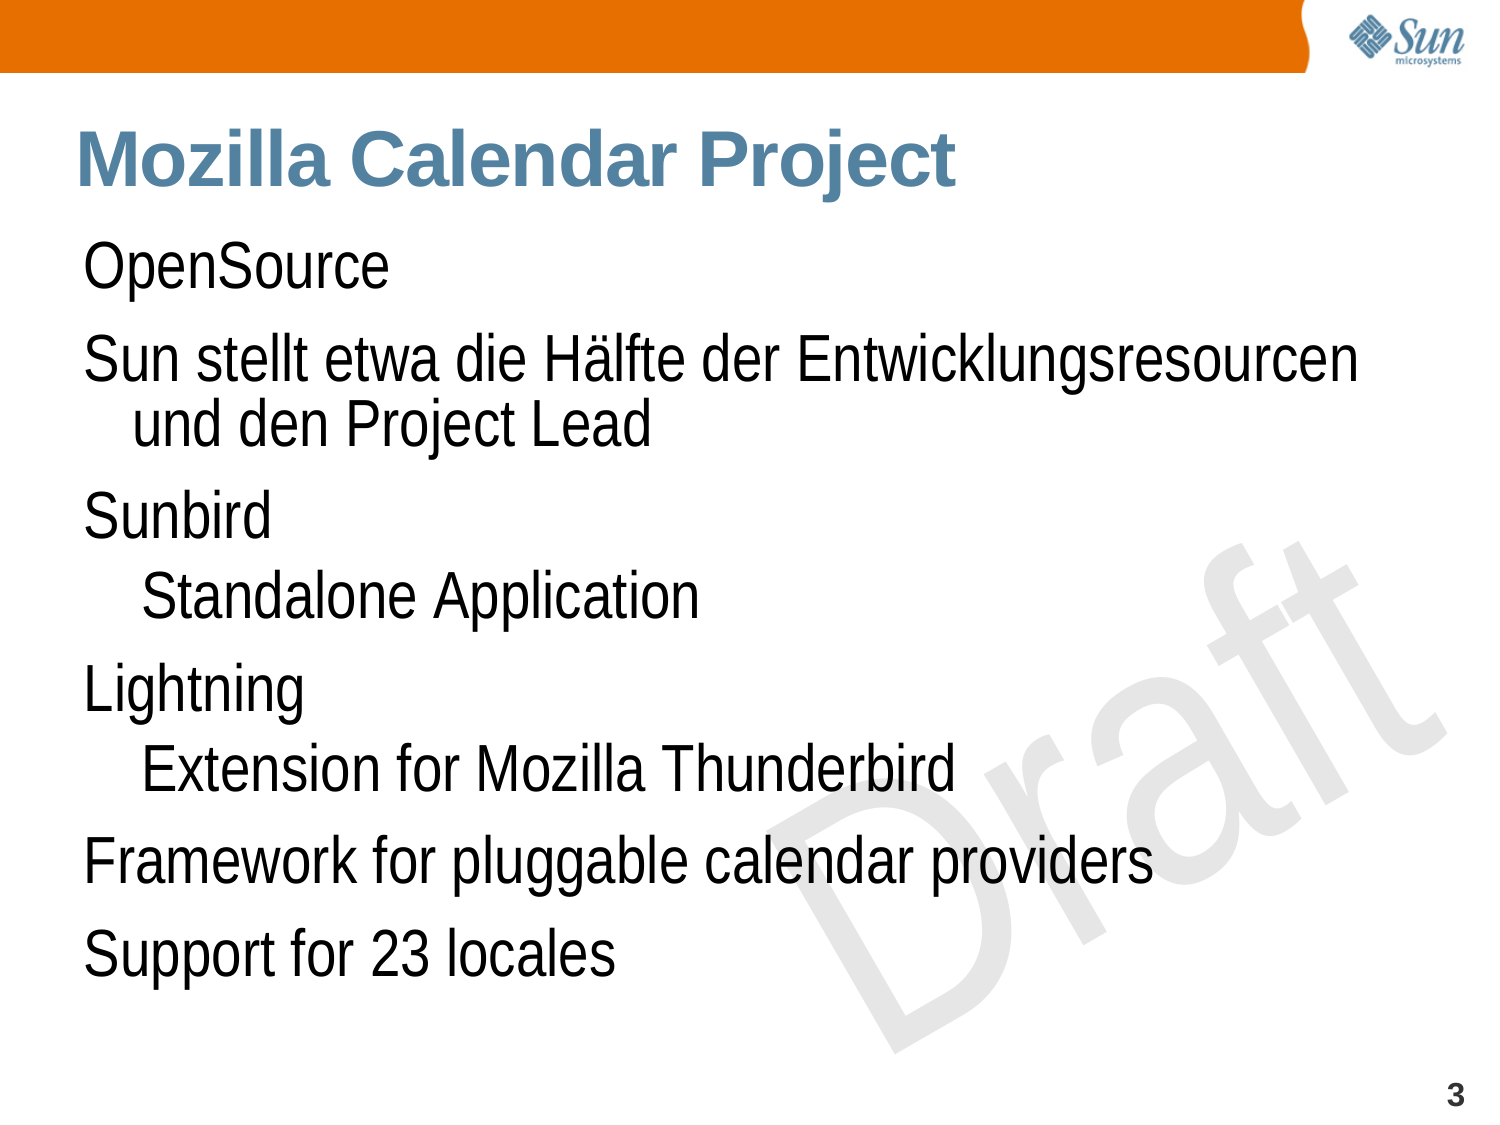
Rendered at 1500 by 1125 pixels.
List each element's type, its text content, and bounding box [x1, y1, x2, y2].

picture [0, 0, 1500, 73]
title Mozilla Calendar Project [75, 123, 1437, 227]
list OpenSource Sun stellt etwa die Hälfte der Entwicklungsresourcen und den Project Lead Sunbird Standalone Application Lightning Extension for Mozilla Thunderbird Framework for pluggable calendar providers Support for 23 locales [64, 236, 1429, 1009]
